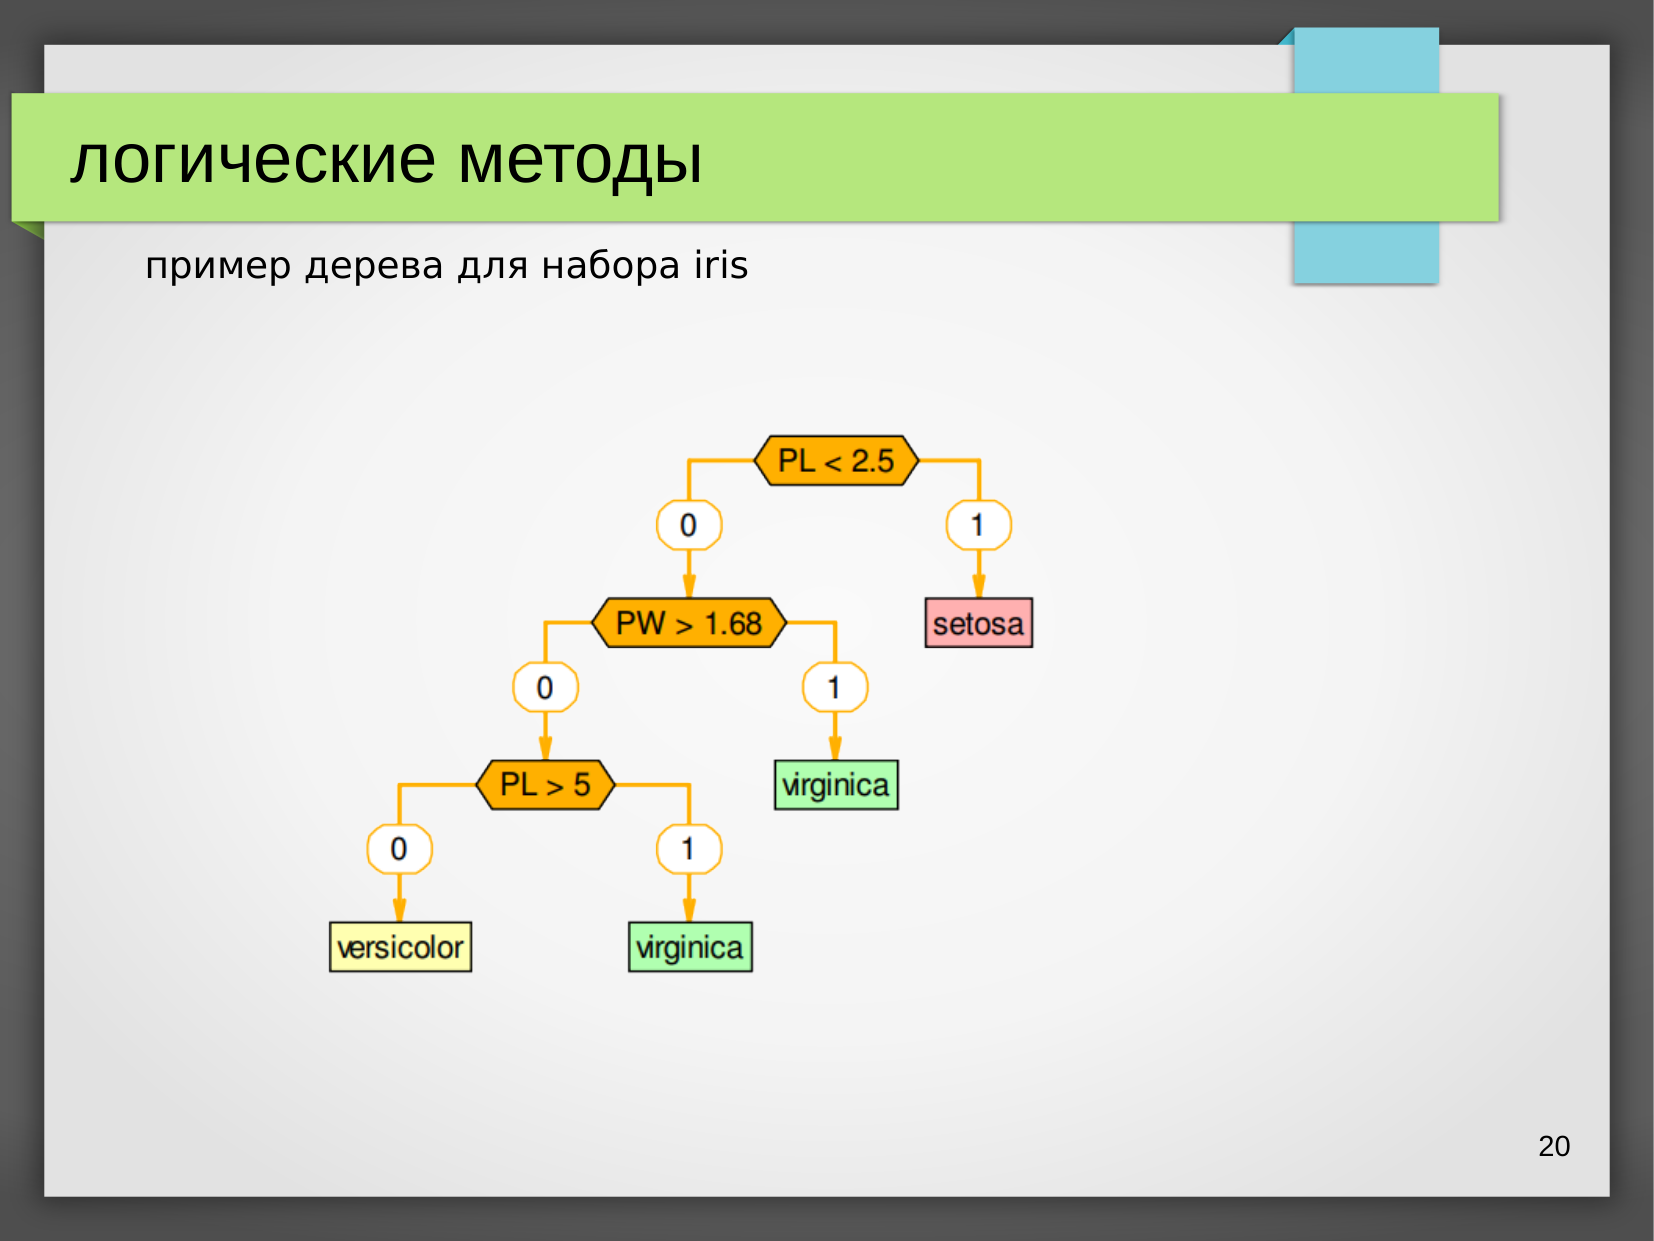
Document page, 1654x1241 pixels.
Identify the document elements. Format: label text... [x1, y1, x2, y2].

title логические методы [70, 118, 1205, 199]
text_box пример дерева для набора iris [129, 236, 780, 308]
picture [0, 0, 1654, 1241]
